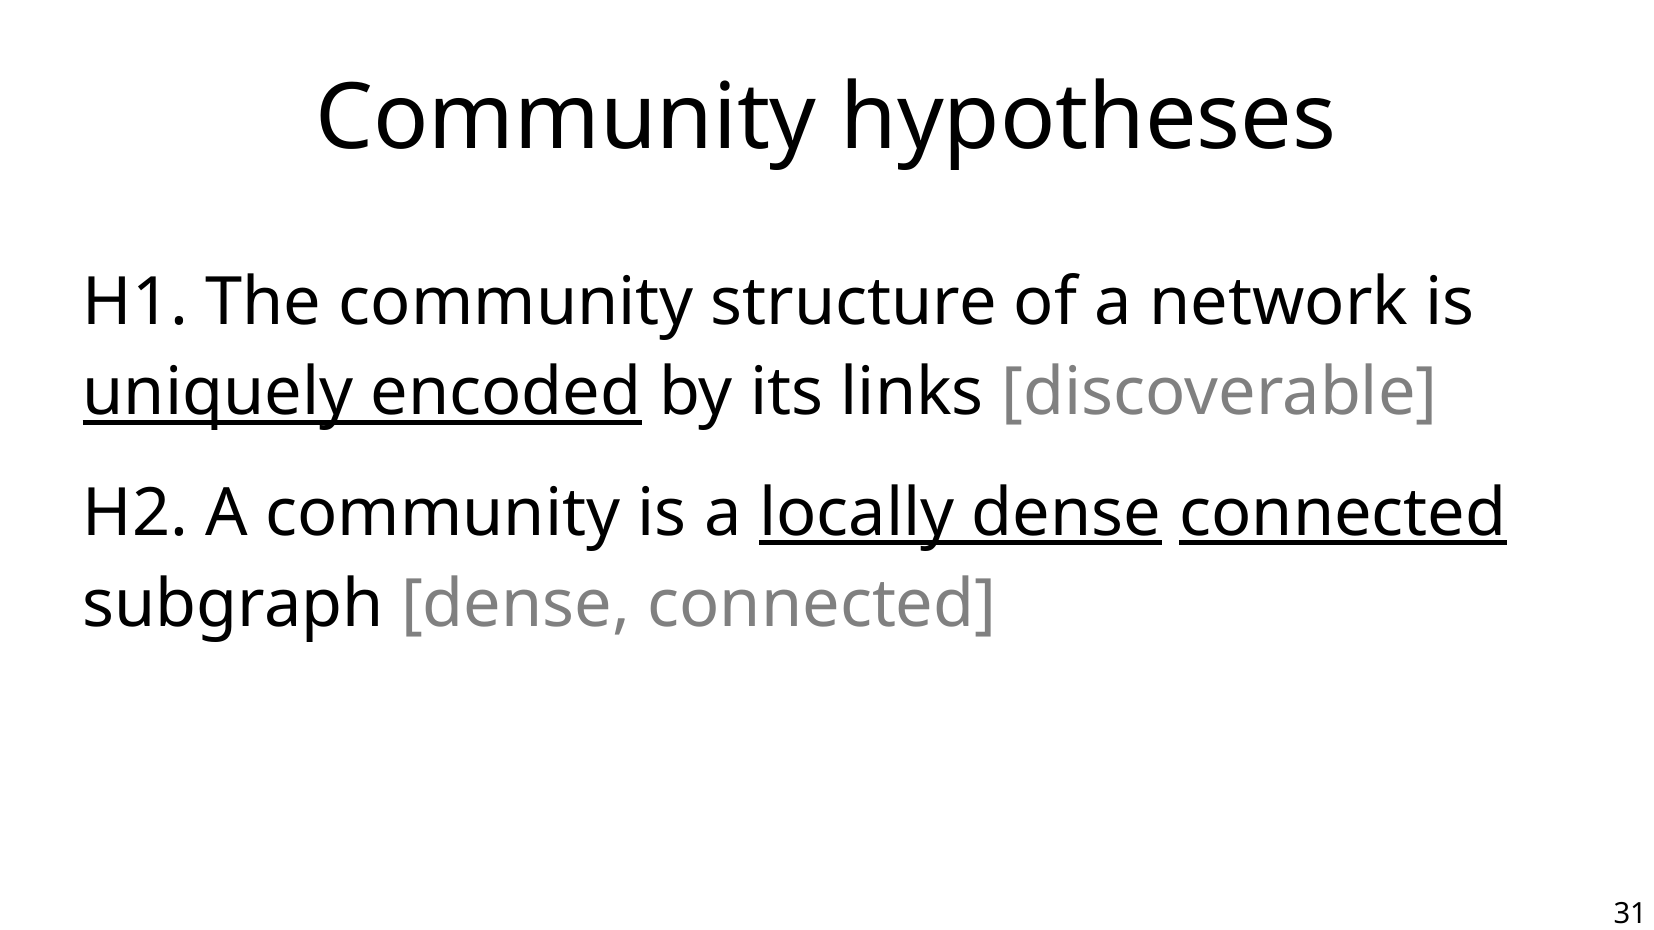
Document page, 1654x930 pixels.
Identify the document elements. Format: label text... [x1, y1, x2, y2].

list H1. The community structure of a network is uniquely encoded by its links [discoverable] H2. A community is a locally dense connected subgraph [dense, connected] [82, 252, 1571, 793]
title Community hypotheses [82, 1, 1571, 225]
